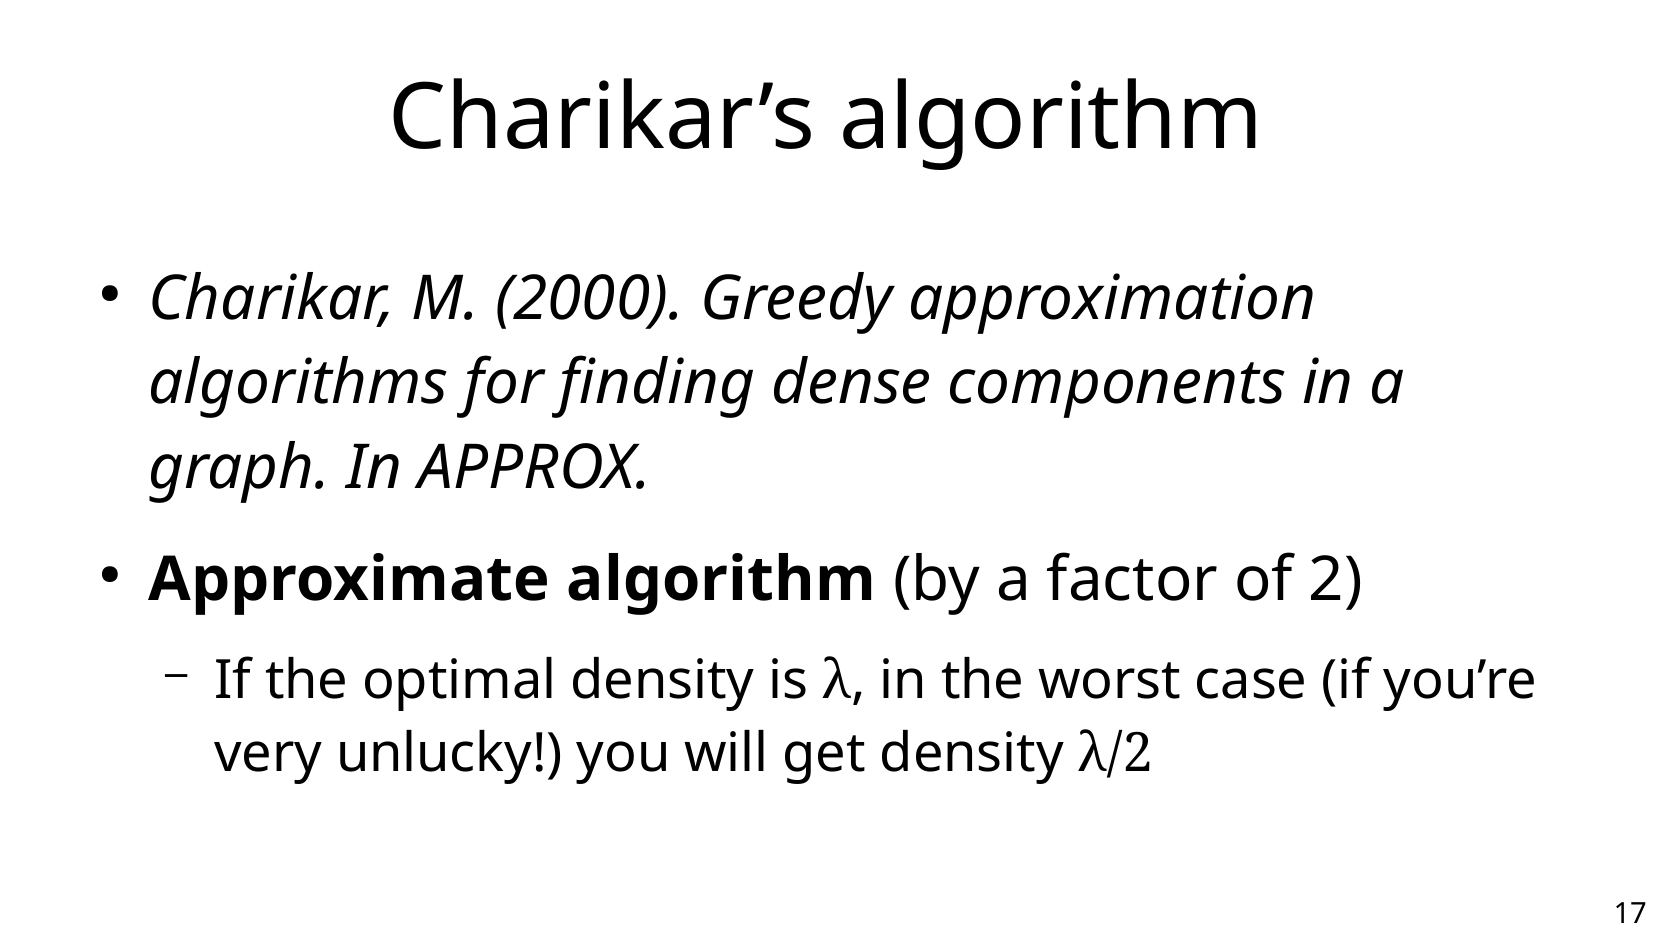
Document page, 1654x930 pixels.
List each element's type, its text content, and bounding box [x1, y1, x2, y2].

title Charikar’s algorithm [82, 1, 1571, 225]
list Charikar, M. (2000). Greedy approximation algorithms for finding dense components in a graph. In APPROX. Approximate algorithm (by a factor of 2) If the optimal density is λ, in the worst case (if you’re very unlucky!) you will get density λ/2 [82, 252, 1571, 793]
